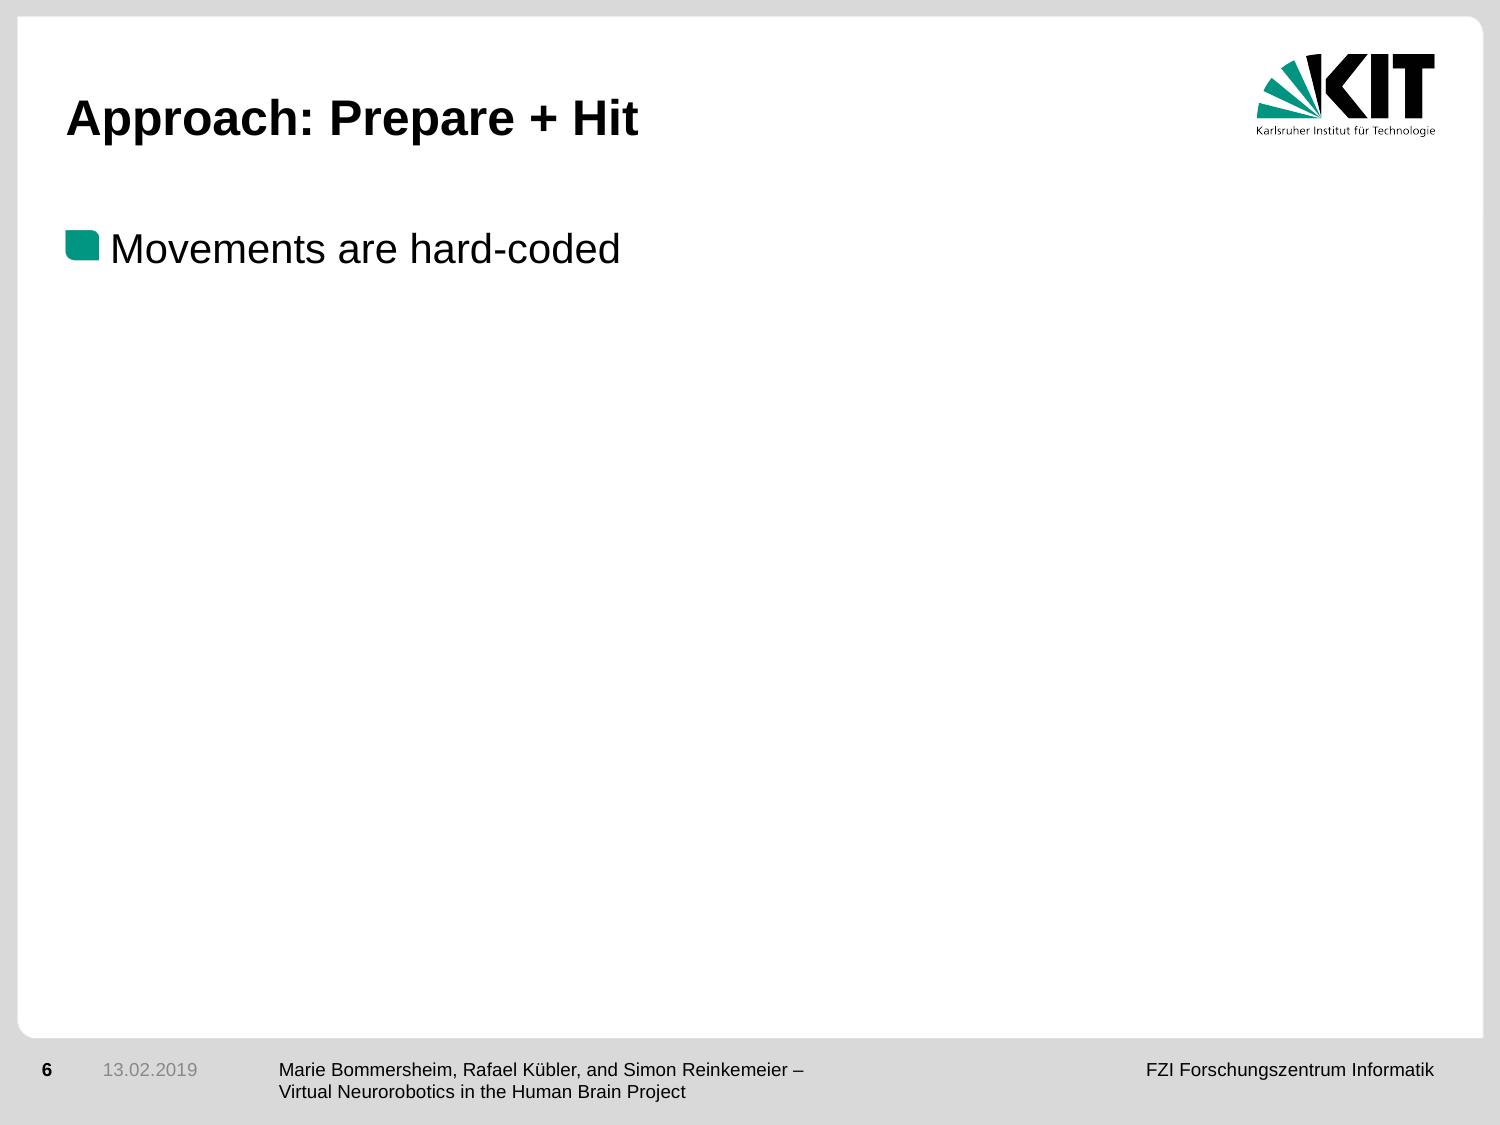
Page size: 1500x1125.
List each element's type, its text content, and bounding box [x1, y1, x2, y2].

title Approach: Prepare + Hit [65, 64, 1192, 147]
picture [0, 0, 1500, 1125]
slide_number 13.02.2019 [102, 1057, 272, 1118]
slide_number <Foliennummer> [41, 1057, 96, 1106]
list Movements are hard-coded [65, 197, 1435, 1002]
